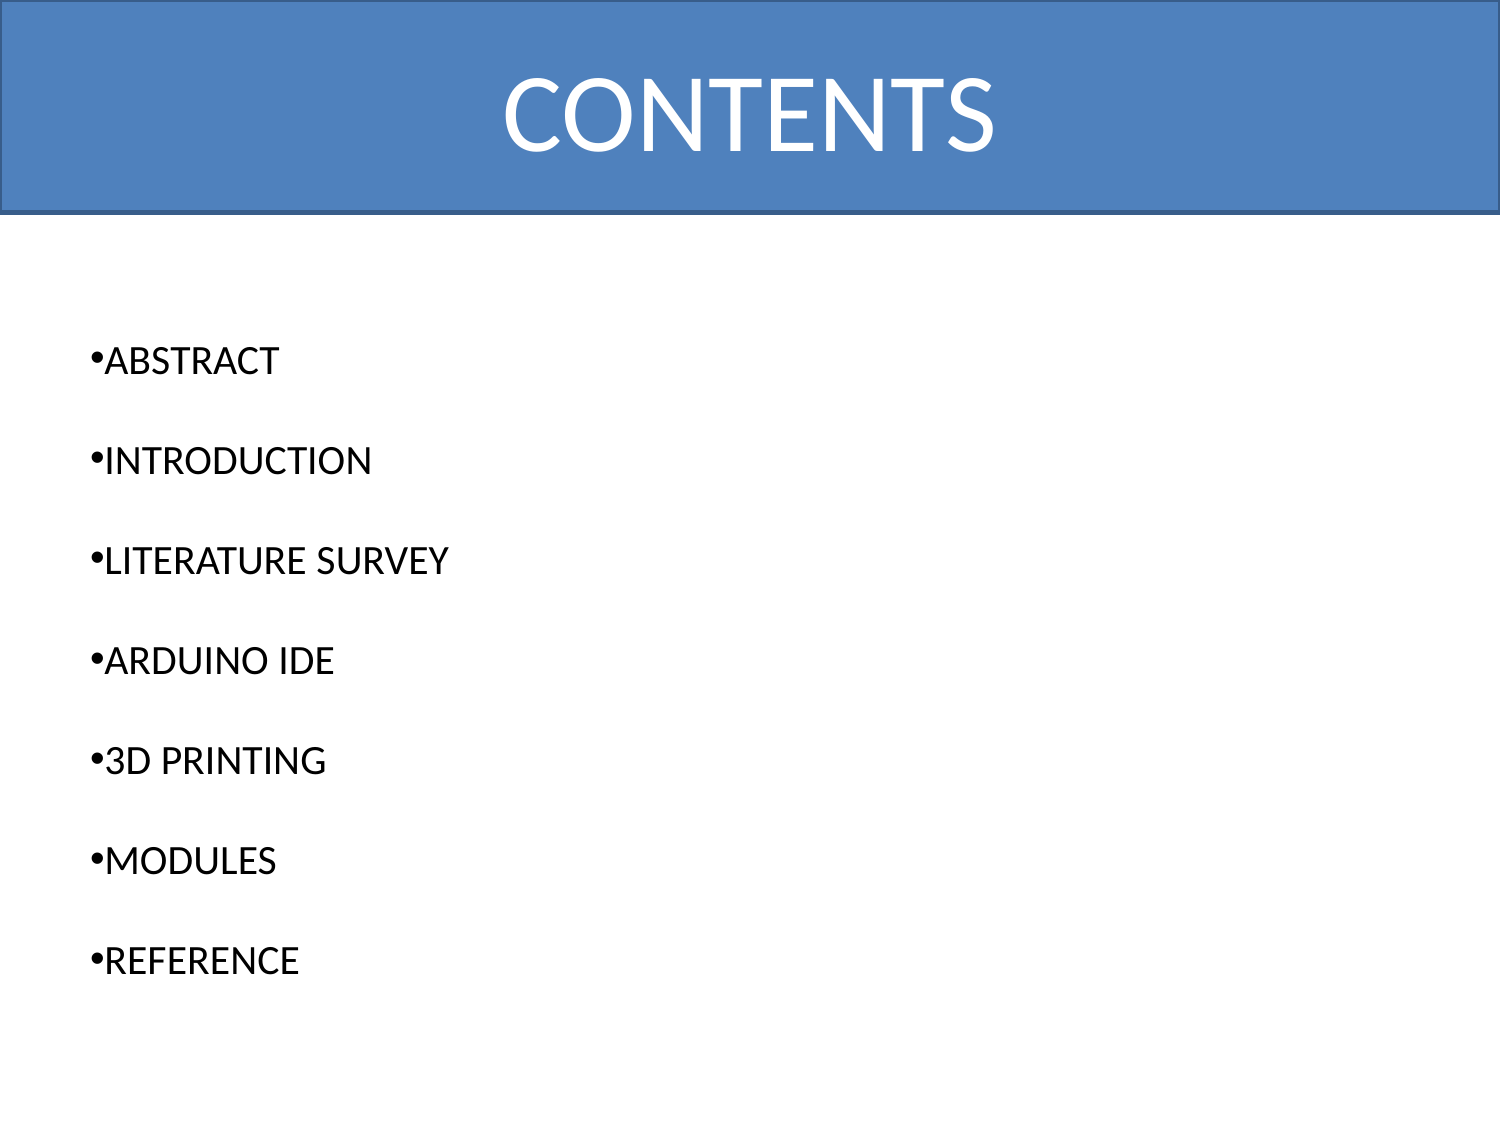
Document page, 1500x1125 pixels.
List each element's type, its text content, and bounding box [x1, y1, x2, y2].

text_box ABSTRACT INTRODUCTION LITERATURE SURVEY ARDUINO IDE 3D PRINTING MODULES REFERENCE [75, 275, 601, 998]
text_box CONTENTS [0, 0, 1500, 213]
